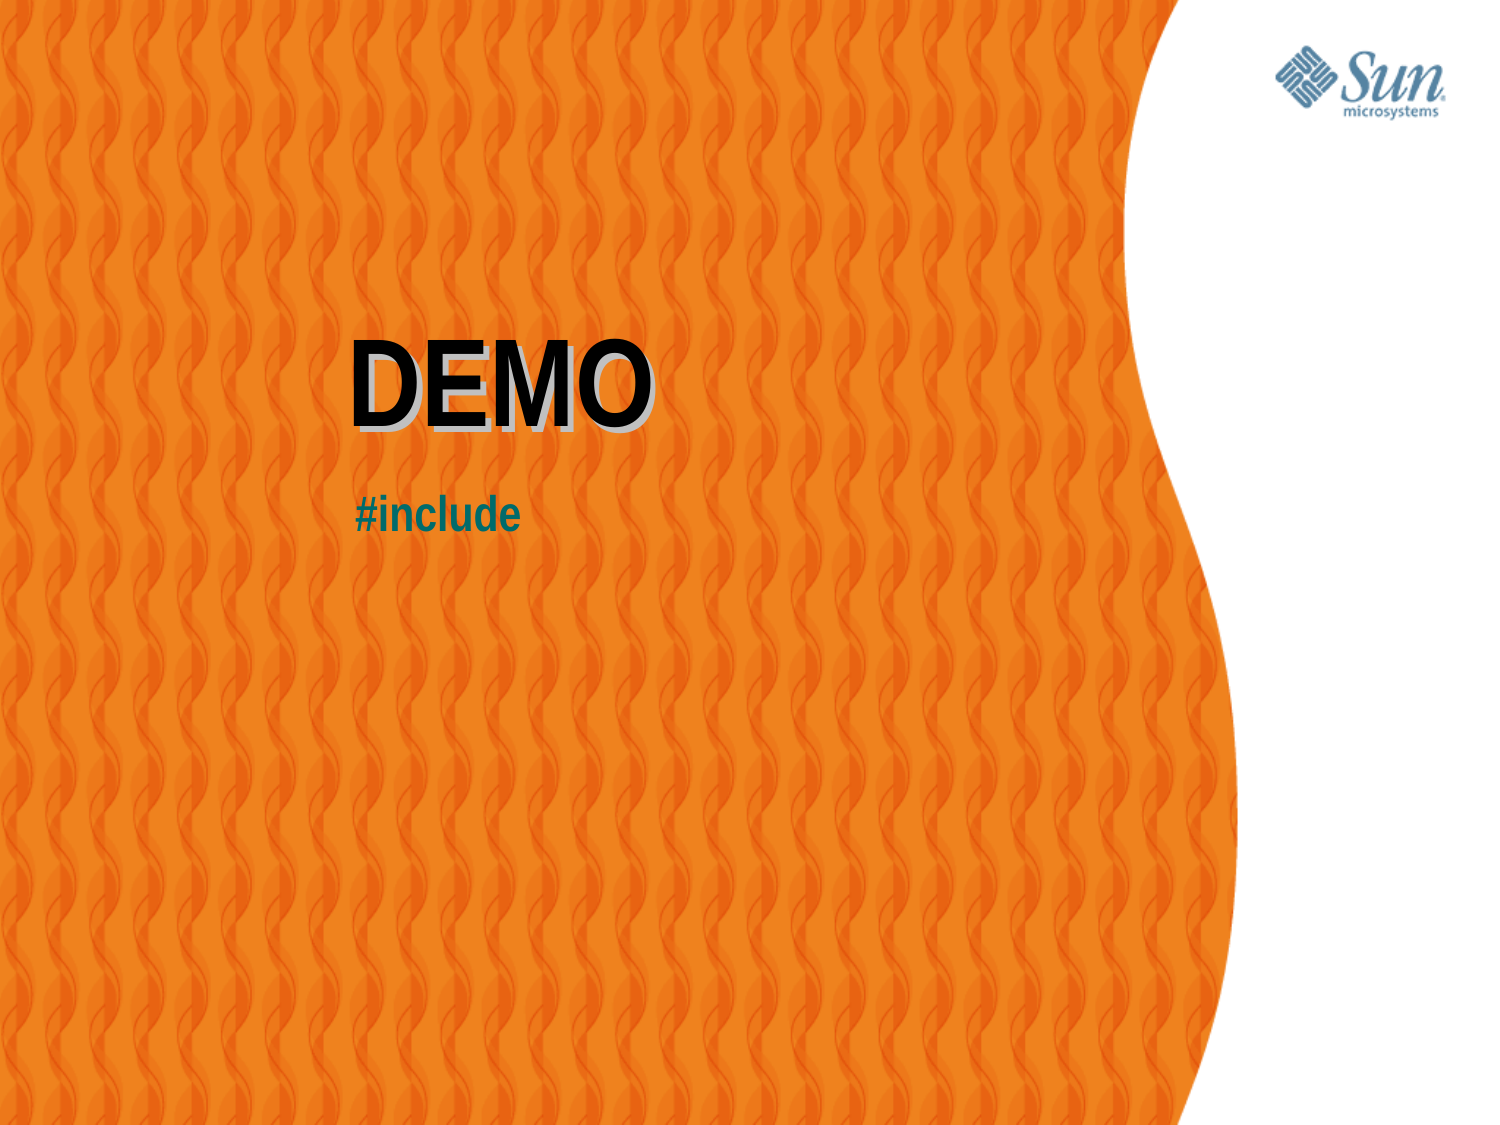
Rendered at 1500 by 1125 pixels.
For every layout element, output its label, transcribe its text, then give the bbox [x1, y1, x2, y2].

list DEMO [332, 328, 843, 539]
text_box #include [355, 492, 918, 549]
picture [0, 0, 1500, 1125]
